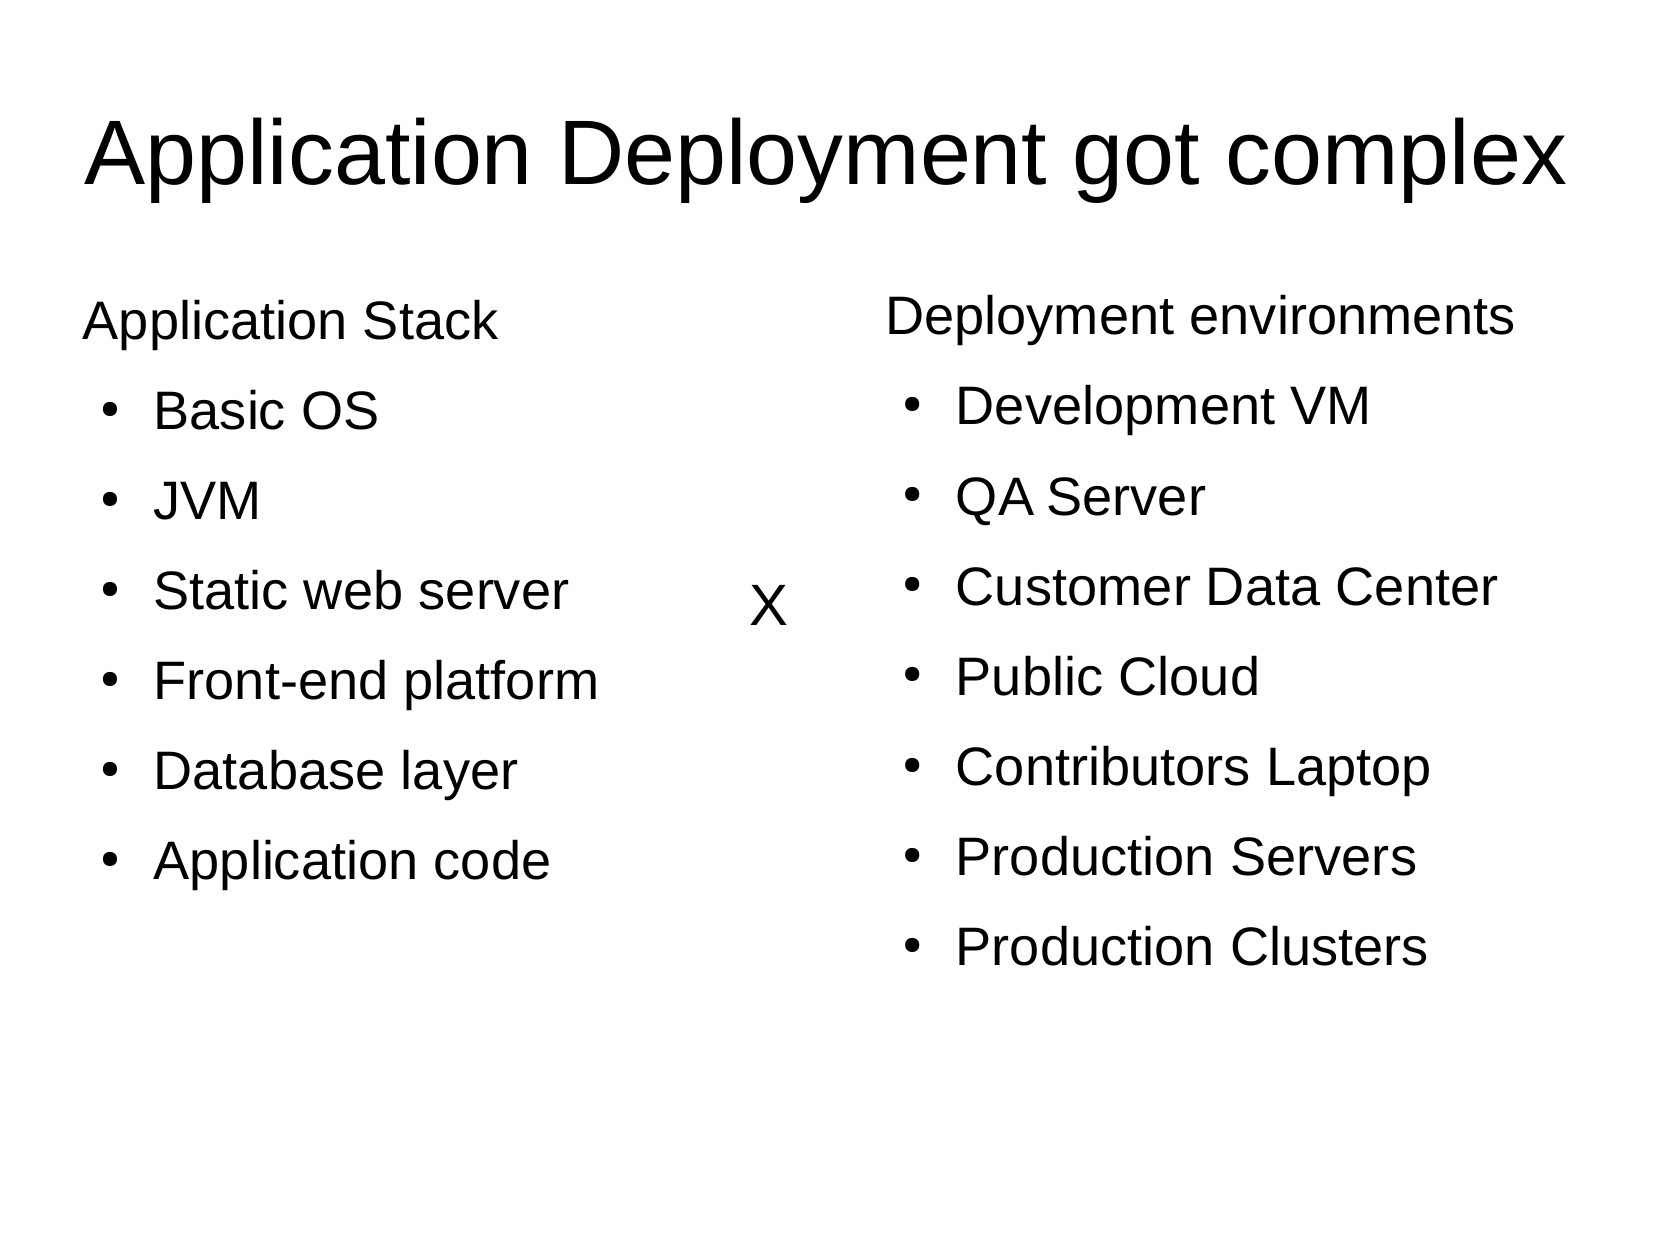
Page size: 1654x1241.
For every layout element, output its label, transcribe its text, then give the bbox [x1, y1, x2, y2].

text_box X [735, 565, 796, 646]
title Application Deployment got complex [82, 49, 1571, 257]
list Application Stack Basic OS JVM Static web server Front-end platform Database layer Application code [82, 290, 766, 1010]
list Deployment environments Development VM QA Server Customer Data Center Public Cloud Contributors Laptop Production Servers Production Clusters [885, 285, 1628, 1006]
